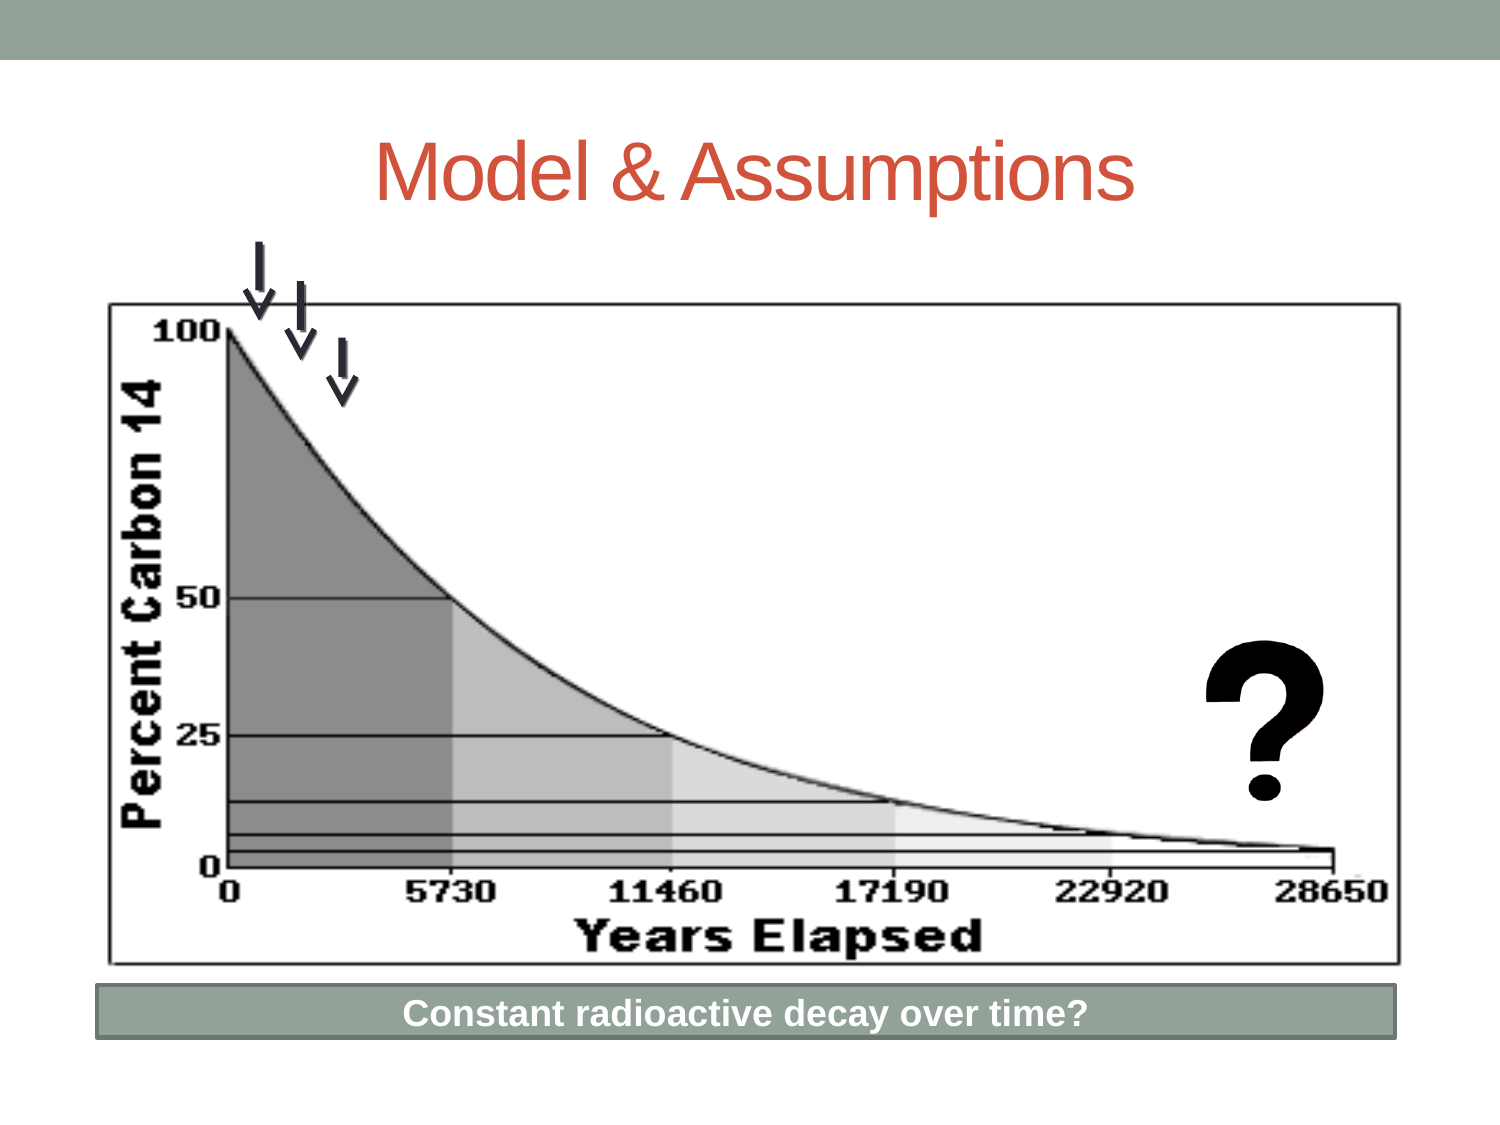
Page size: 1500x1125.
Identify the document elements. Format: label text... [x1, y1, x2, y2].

picture [106, 301, 1405, 969]
text_box Constant radioactive decay over time? [96, 985, 1396, 1038]
title Model & Assumptions [80, 85, 1431, 248]
picture [301, 301, 306, 332]
